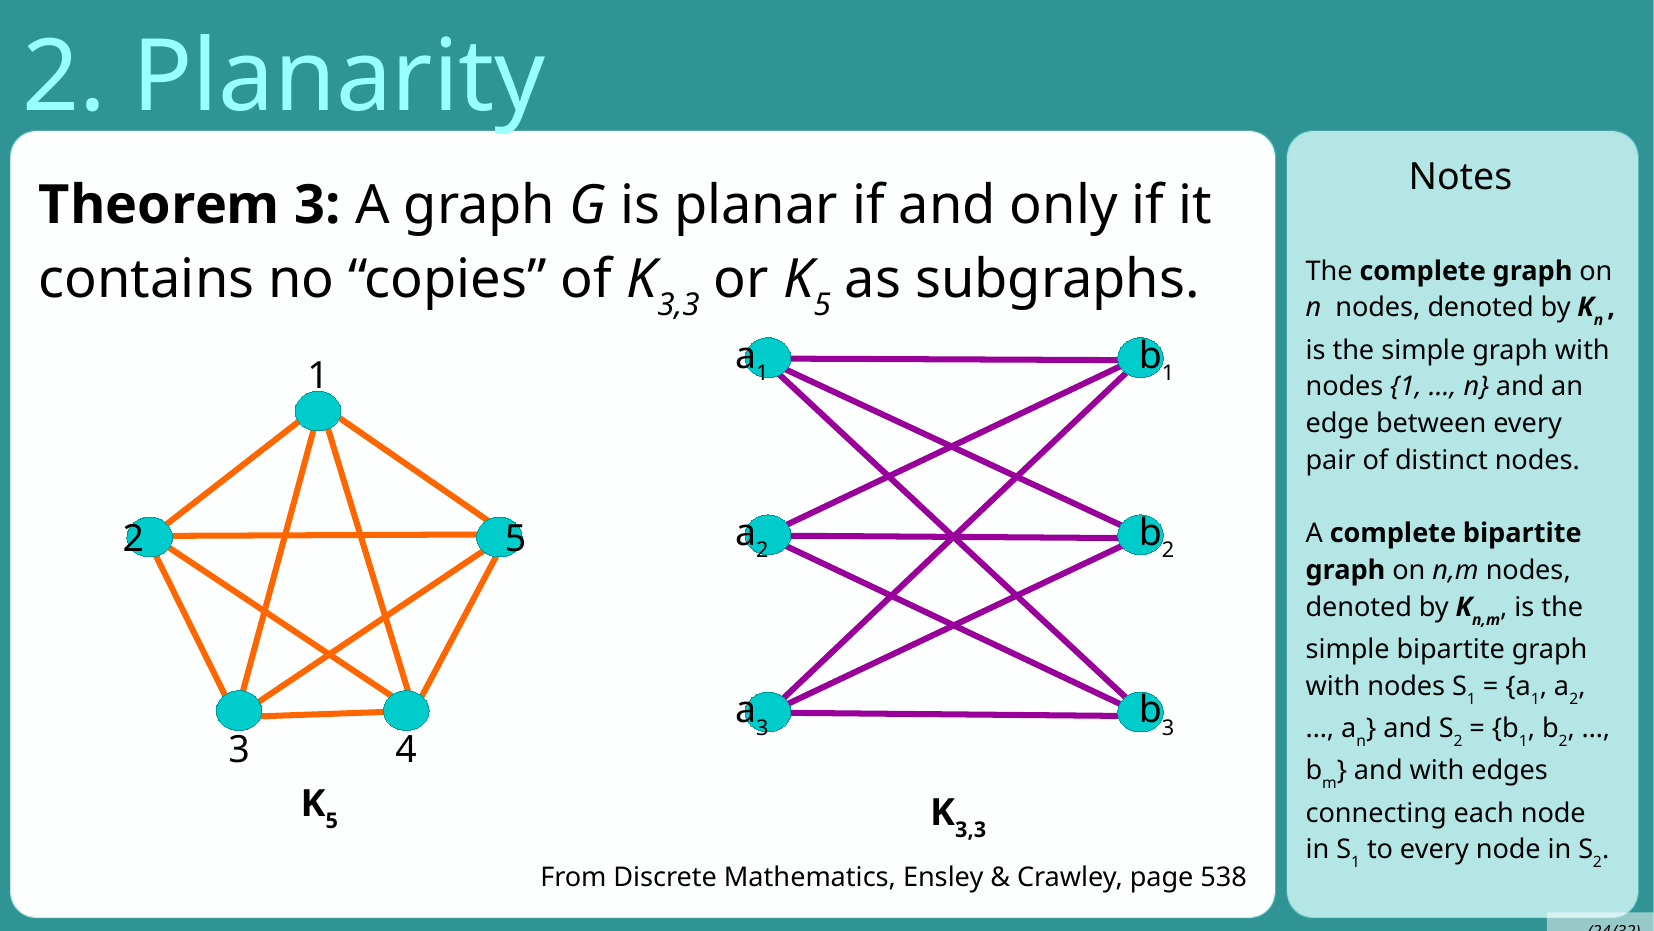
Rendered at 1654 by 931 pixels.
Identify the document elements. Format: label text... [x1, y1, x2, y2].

text_box b1 [1117, 337, 1164, 378]
text_box a3 [747, 692, 791, 732]
text_box From Discrete Mathematics, Ensley & Crawley, page 538 [536, 860, 1247, 892]
text_box 3 [216, 690, 262, 731]
text_box 4 [383, 690, 430, 731]
title 2. Planarity [22, 13, 1511, 130]
text_box a2 [747, 514, 791, 555]
text_box b3 [1117, 692, 1164, 732]
text_box Theorem 3: A graph G is planar if and only if it contains no “copies” of K3,3 or K5 as subgraphs. [39, 165, 1247, 892]
text_box 5 [510, 527, 523, 539]
text_box Notes The complete graph on n nodes, denoted by Kn , is the simple graph with nodes {1, …, n} and an edge between every pair of distinct nodes. A complete bipartite graph on n,m nodes, denoted by Kn,m, is the simple bipartite graph with nodes S1 = {a1, a2, …, an} and S2 = {b1, b2, …, bm} and with edges connecting each node in S1 to every node in S2. [1290, 141, 1631, 891]
text_box (<number>/32) [1546, 912, 1654, 931]
text_box a1 [747, 337, 791, 378]
text_box b2 [1117, 514, 1164, 555]
text_box 2 [129, 517, 173, 557]
text_box K3,3 [857, 777, 1060, 845]
picture [0, 0, 1654, 931]
text_box K5 [218, 769, 421, 836]
text_box 5 [476, 517, 520, 557]
text_box 1 [295, 391, 341, 431]
text_box 2 [126, 527, 137, 543]
